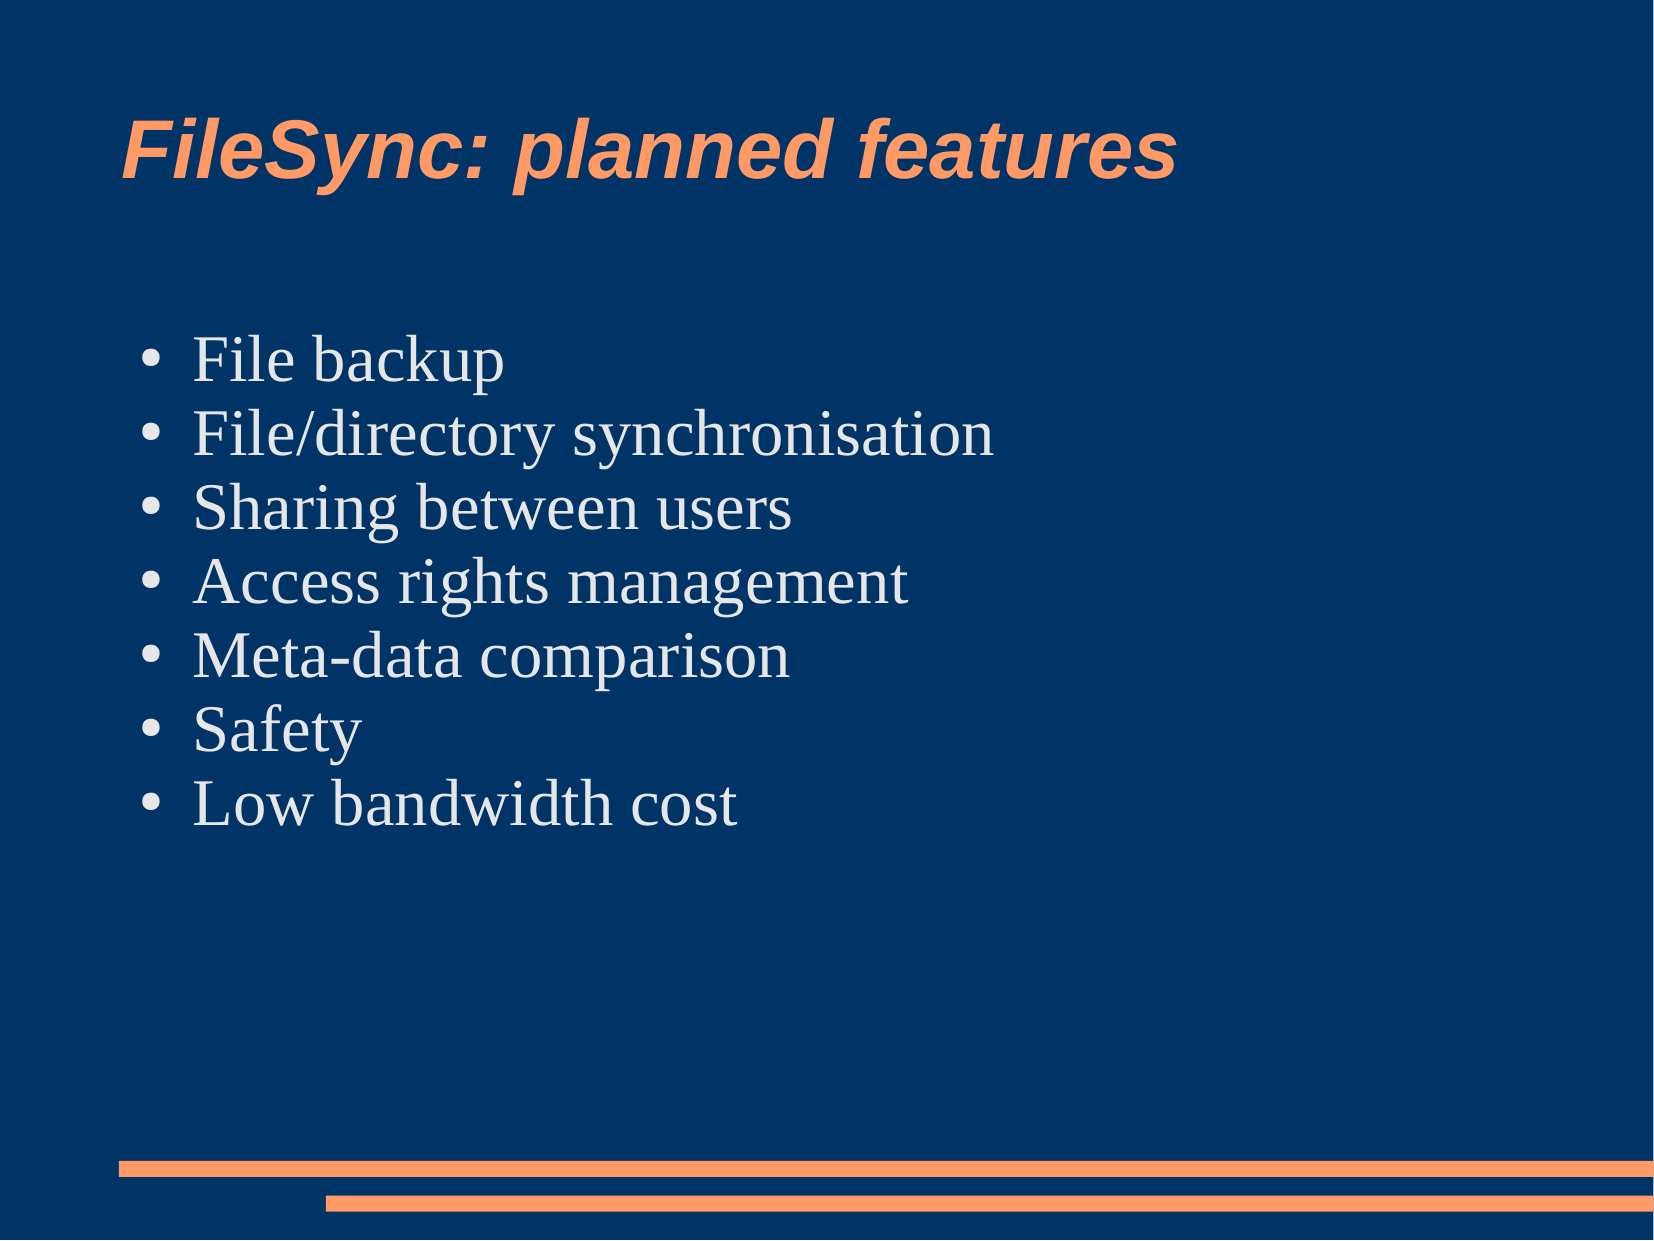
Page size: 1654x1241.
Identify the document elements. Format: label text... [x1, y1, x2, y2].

list File backup File/directory synchronisation Sharing between users Access rights management Meta-data comparison Safety Low bandwidth cost [121, 322, 1561, 1133]
title FileSync: planned features [121, 46, 1534, 254]
